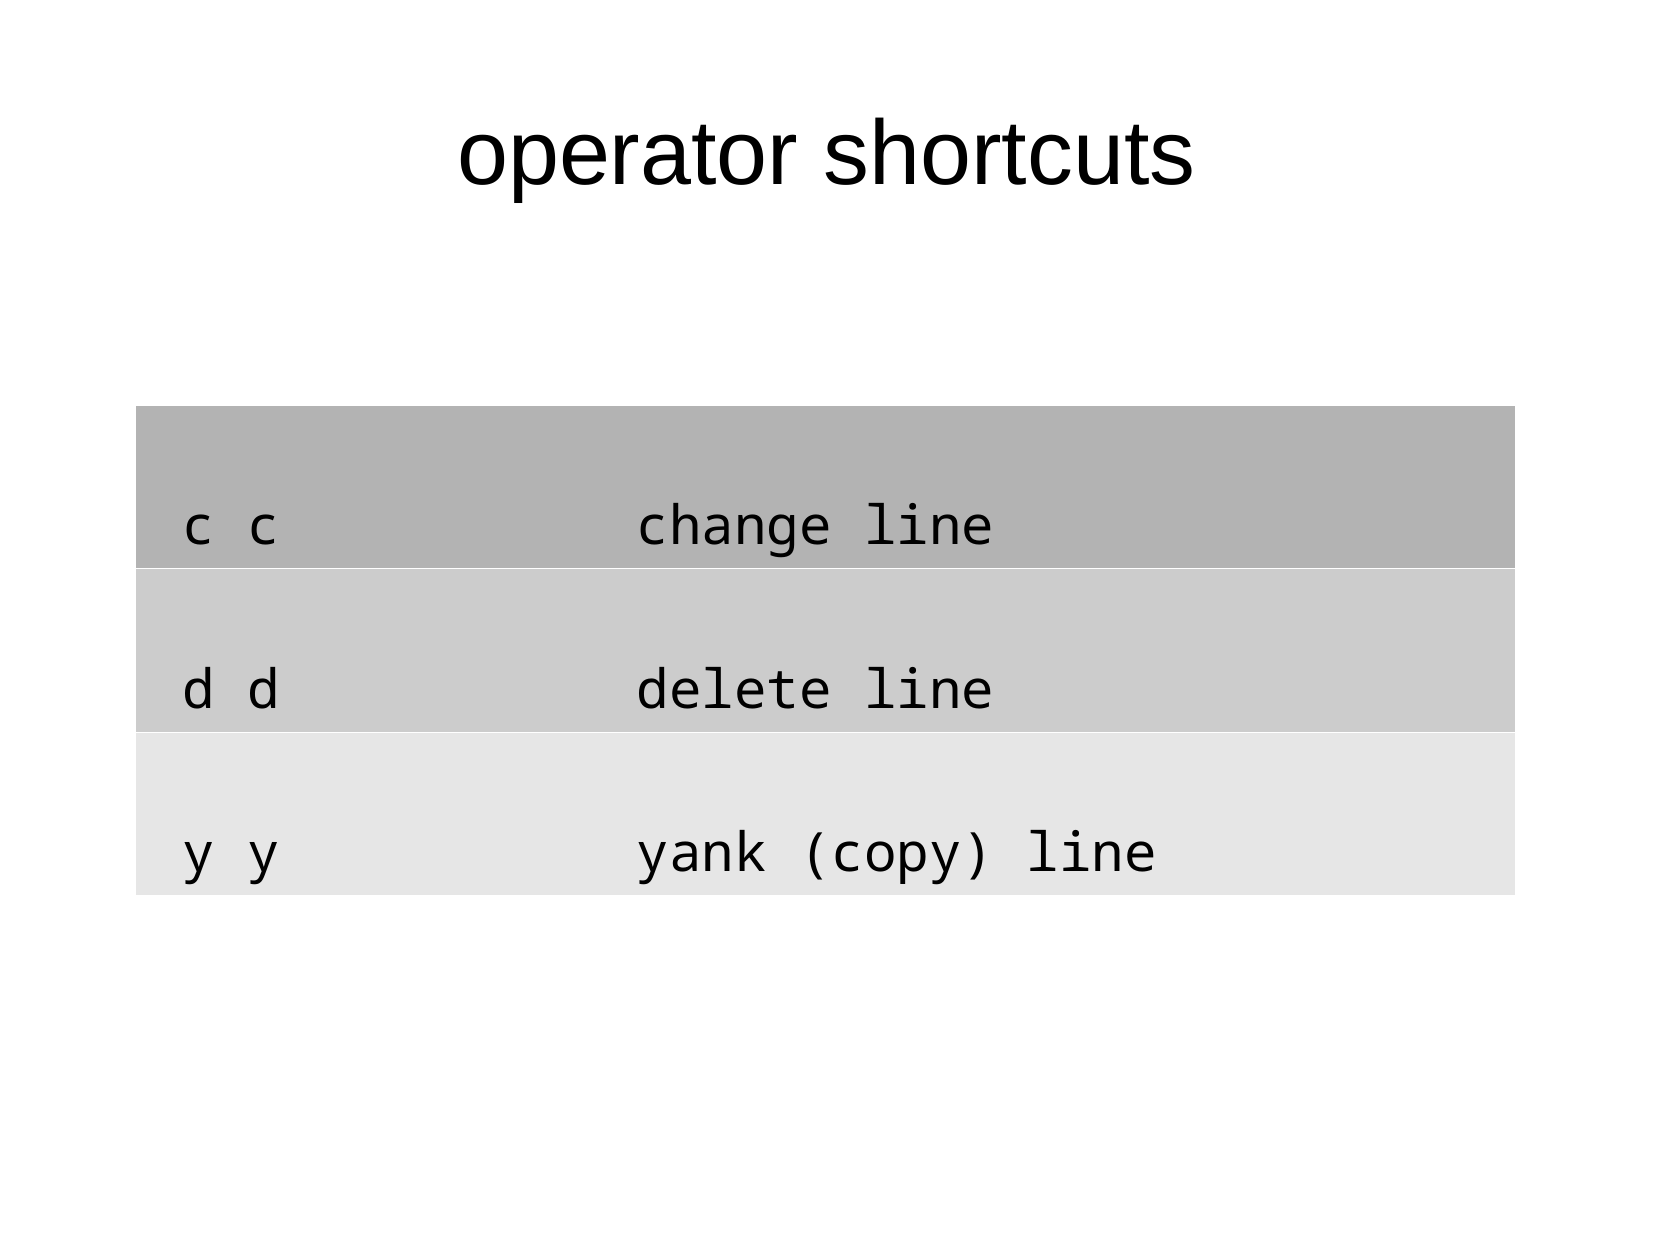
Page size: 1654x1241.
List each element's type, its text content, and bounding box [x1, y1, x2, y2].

table_header c c change line [136, 406, 1515, 568]
table_cell d d delete line [136, 569, 1515, 732]
title operator shortcuts [82, 49, 1571, 257]
table_cell y y yank (copy) line [136, 733, 1515, 895]
